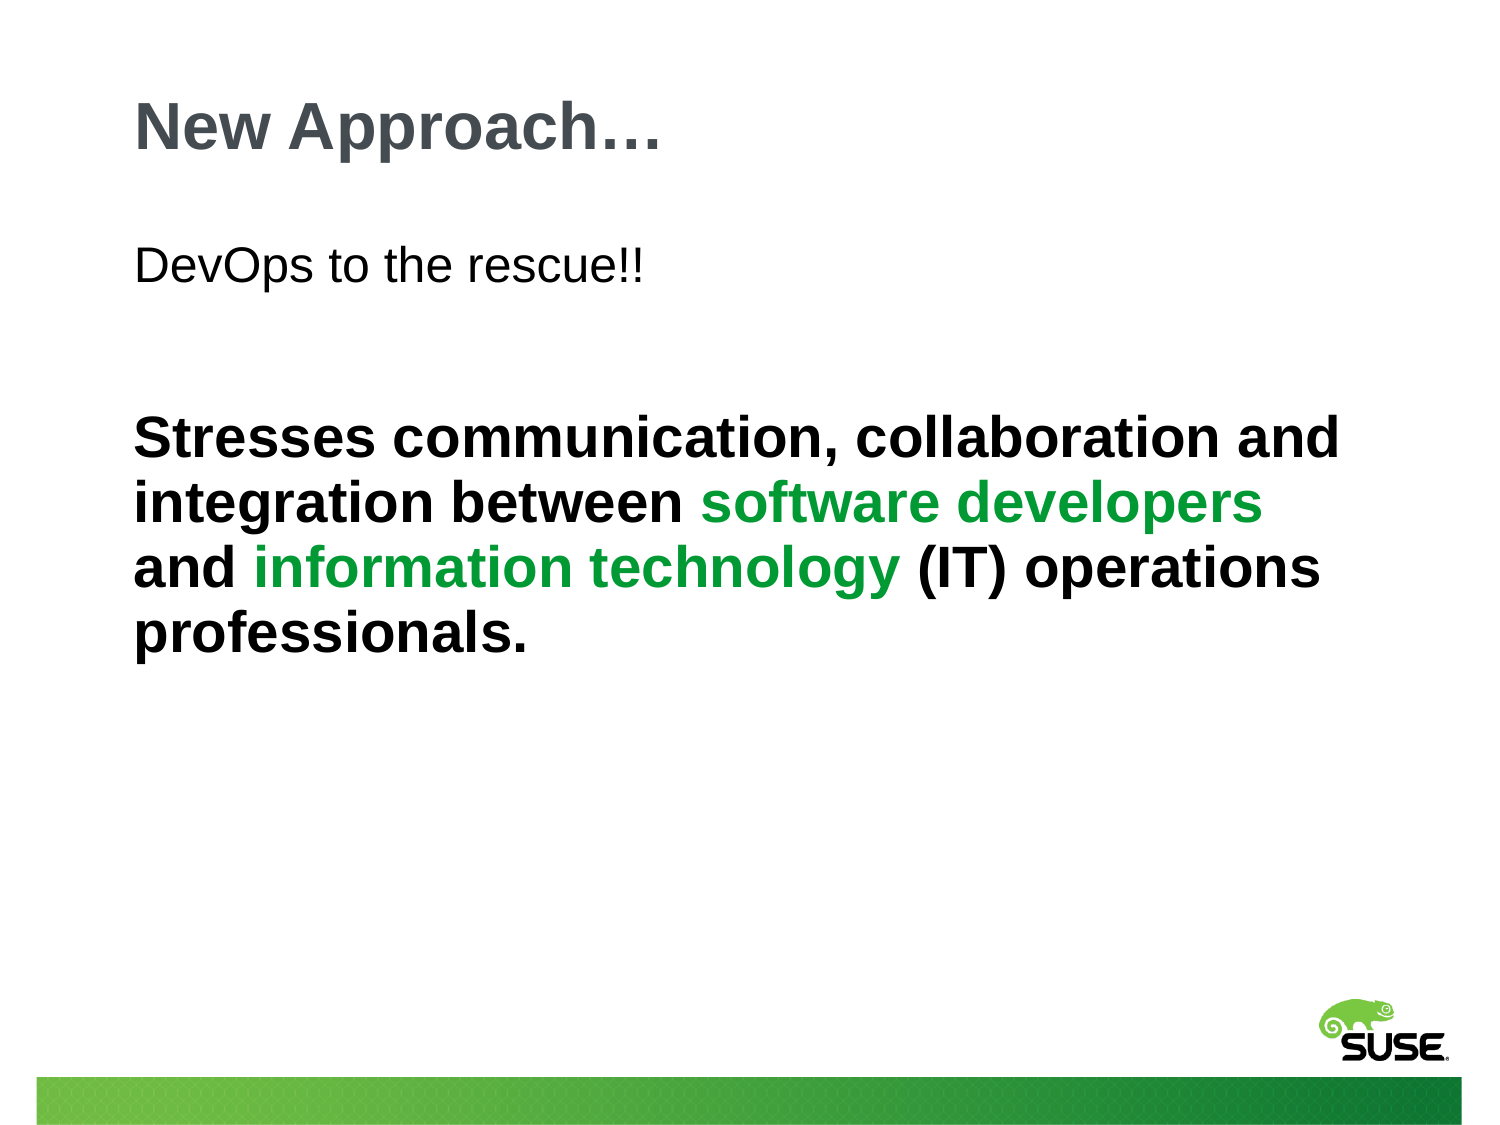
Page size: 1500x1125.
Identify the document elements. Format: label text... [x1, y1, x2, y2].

picture [1319, 999, 1449, 1061]
text_box DevOps to the rescue!! Stresses communication, collaboration and integration between software developers and information technology (IT) operations professionals. [133, 237, 1371, 1040]
text_box New Approach… [134, 29, 1371, 217]
picture [36, 1077, 1462, 1125]
